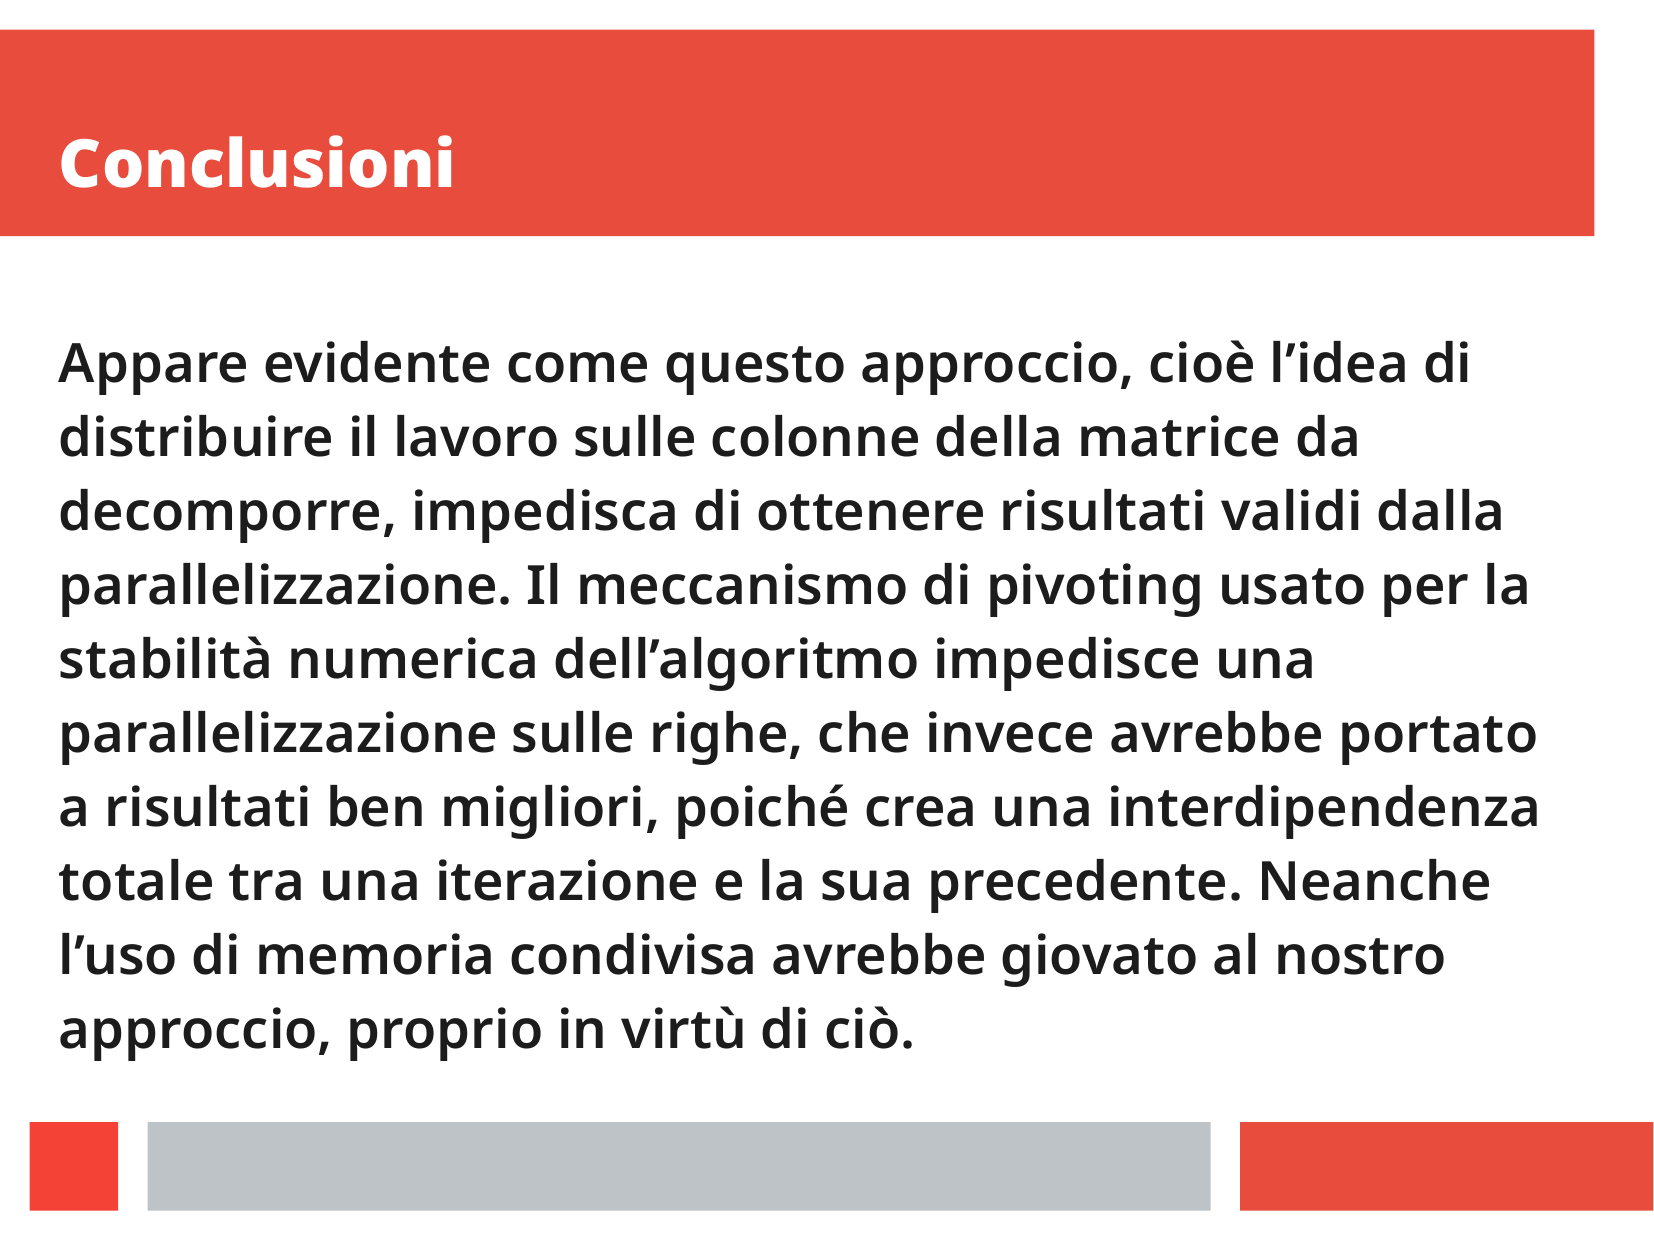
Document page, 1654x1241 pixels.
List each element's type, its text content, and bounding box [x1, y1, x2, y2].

list Appare evidente come questo approccio, cioè l’idea di distribuire il lavoro sulle colonne della matrice da decomporre, impedisca di ottenere risultati validi dalla parallelizzazione. Il meccanismo di pivoting usato per la stabilità numerica dell’algoritmo impedisce una parallelizzazione sulle righe, che invece avrebbe portato a risultati ben migliori, poiché crea una interdipendenza totale tra una iterazione e la sua precedente. Neanche l’uso di memoria condivisa avrebbe giovato al nostro approccio, proprio in virtù di ciò. [59, 324, 1565, 1093]
title Conclusioni [59, 59, 1595, 207]
